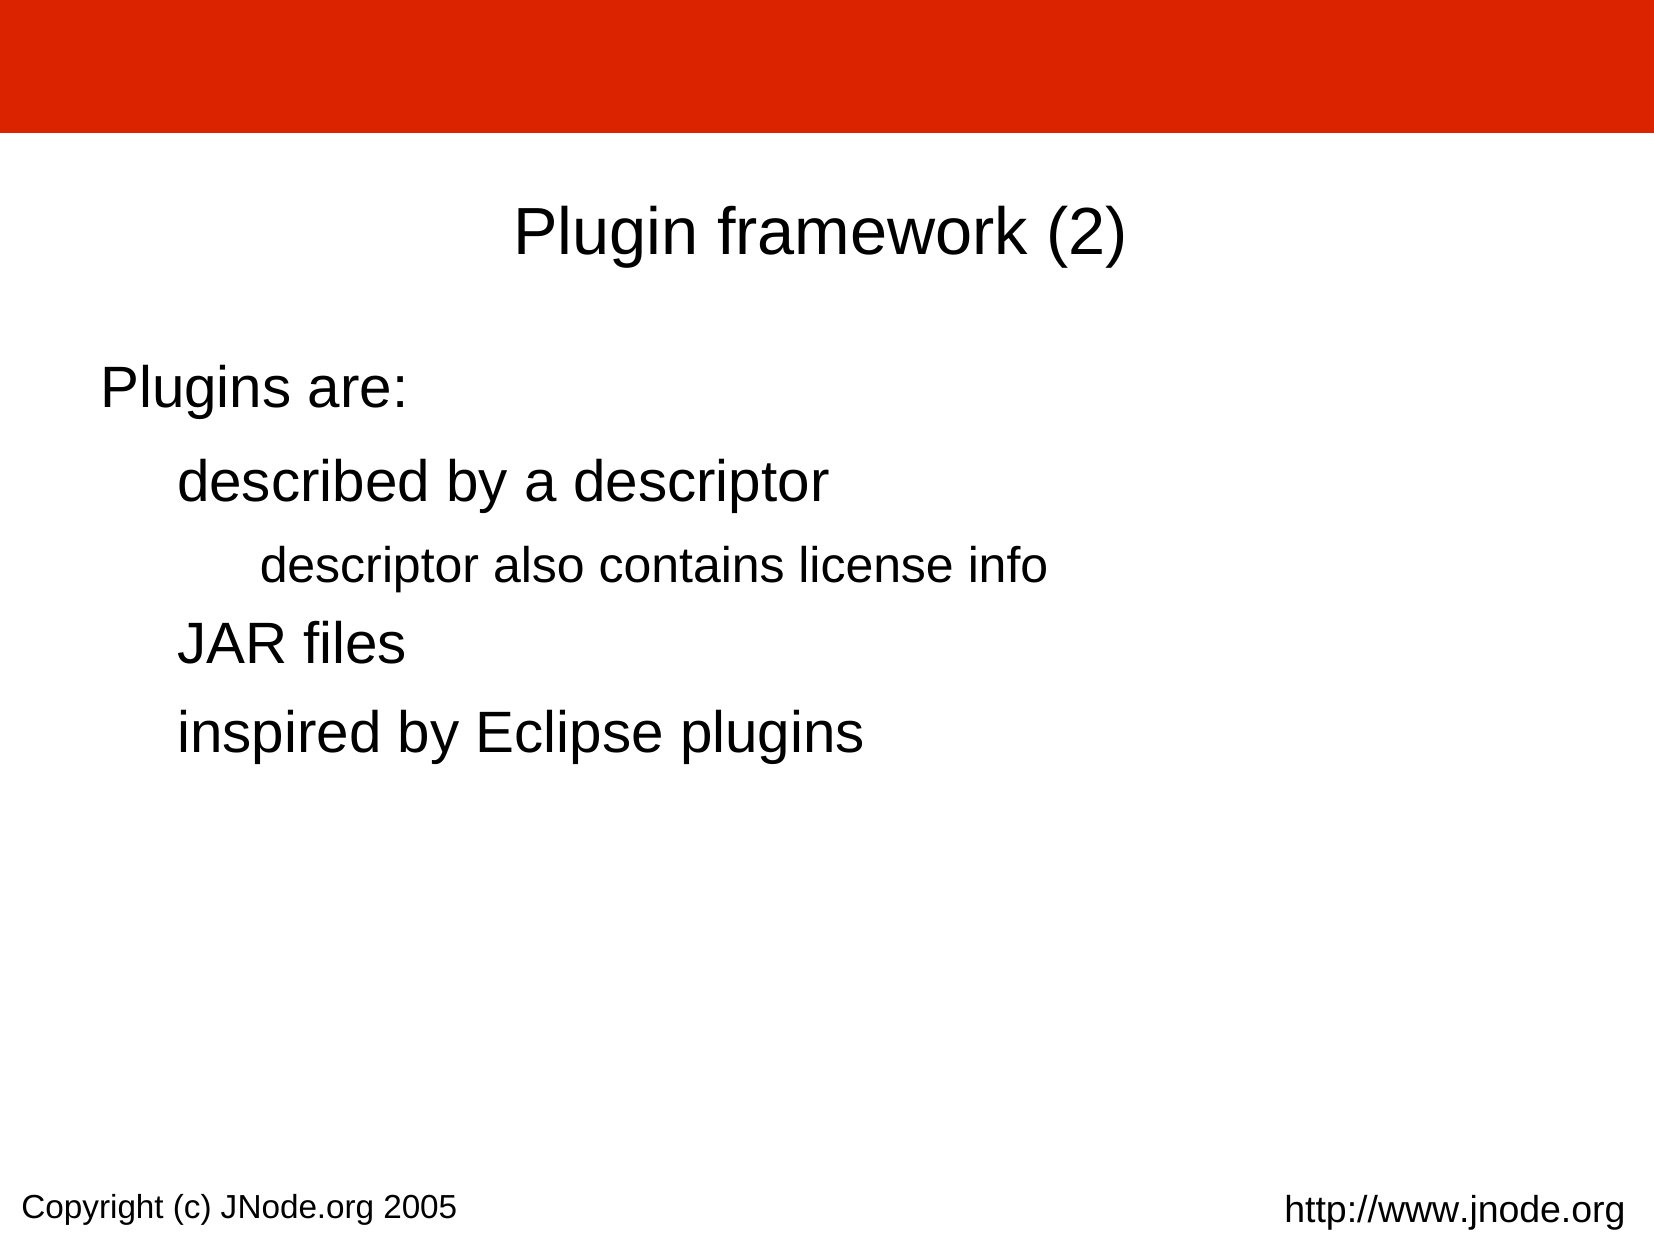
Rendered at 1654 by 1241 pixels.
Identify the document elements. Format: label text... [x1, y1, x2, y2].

list Plugins are: described by a descriptor descriptor also contains license info JAR files inspired by Eclipse plugins [82, 354, 1571, 1109]
title Plugin framework (2) [76, 147, 1565, 316]
